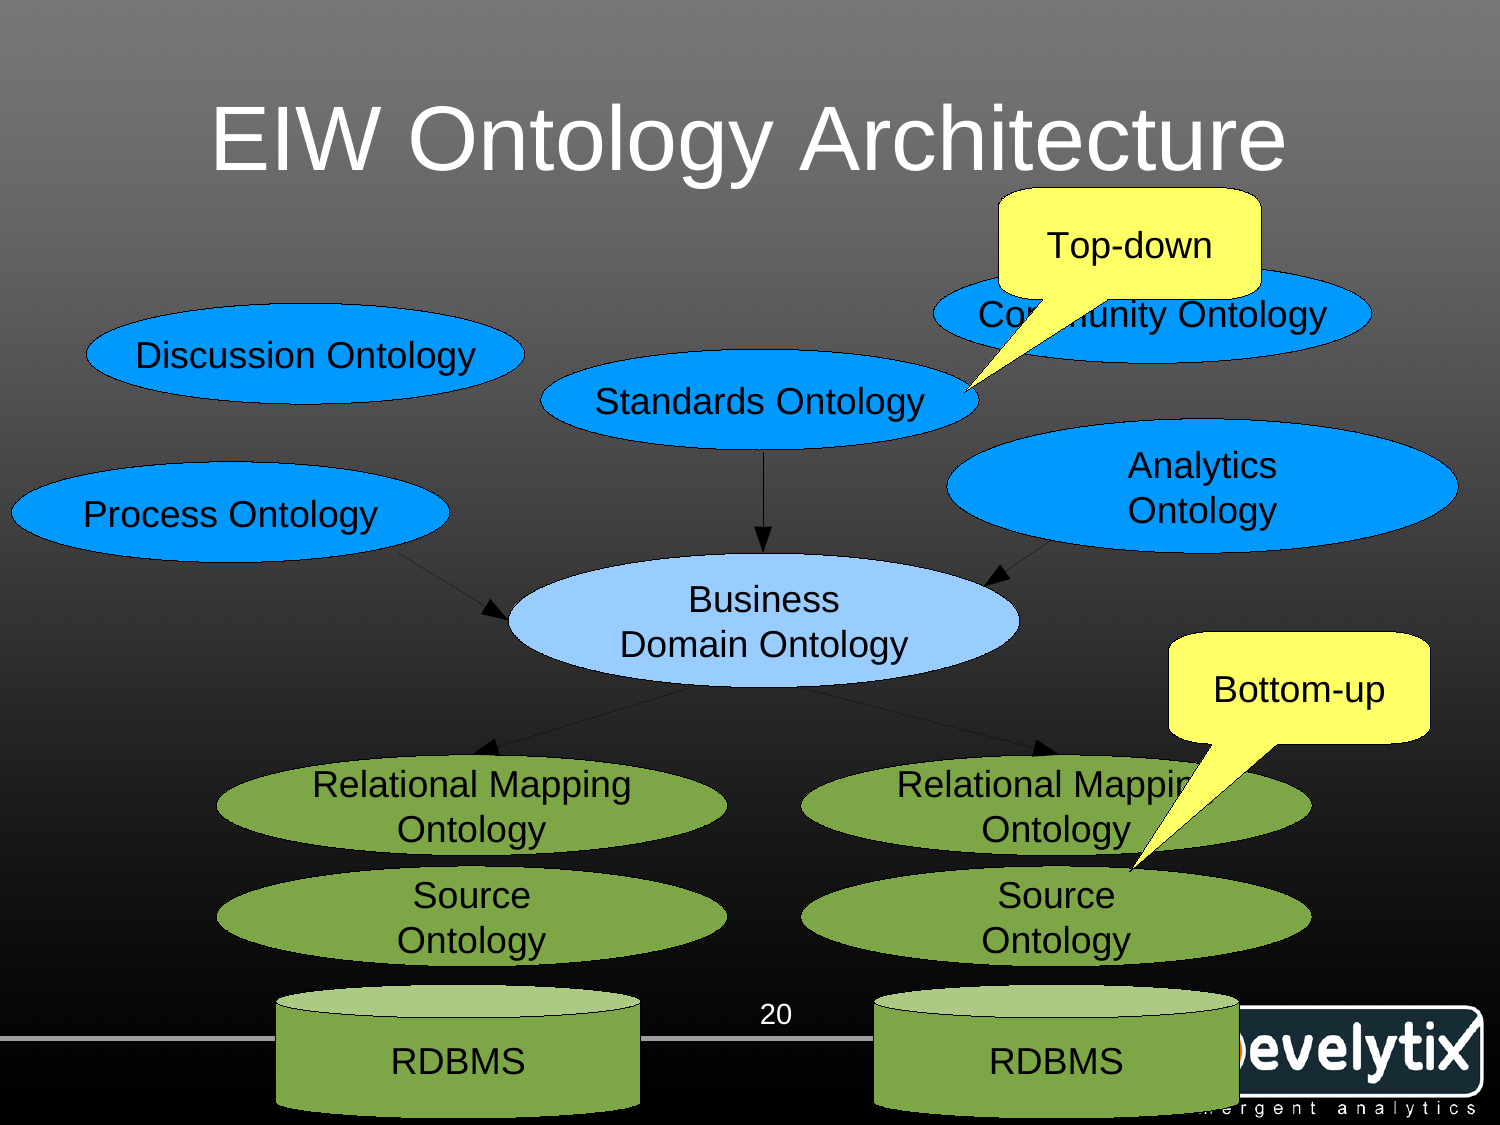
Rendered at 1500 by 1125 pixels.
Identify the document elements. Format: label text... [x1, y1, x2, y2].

text_box RDBMS [873, 1002, 1240, 1119]
text_box Community Ontology [933, 277, 1041, 349]
text_box RDBMS [275, 1002, 641, 1119]
text_box Source Ontology [800, 865, 1313, 967]
text_box Community Ontology [1025, 269, 1372, 364]
text_box Discussion Ontology [86, 303, 525, 405]
text_box Relational Mapping Ontology [800, 754, 1199, 856]
text_box Top-down [964, 187, 1262, 393]
title EIW Ontology Architecture [74, 44, 1425, 233]
text_box Relational Mapping Ontology [1154, 771, 1313, 852]
text_box Relational Mapping Ontology [216, 754, 728, 856]
text_box Analytics Ontology [946, 418, 1459, 554]
picture [0, 0, 1500, 1125]
text_box Bottom-up [1129, 631, 1431, 872]
text_box Business Domain Ontology [508, 553, 1020, 688]
text_box Source Ontology [216, 865, 728, 967]
text_box Process Ontology [11, 461, 451, 563]
text_box Standards Ontology [540, 349, 980, 451]
